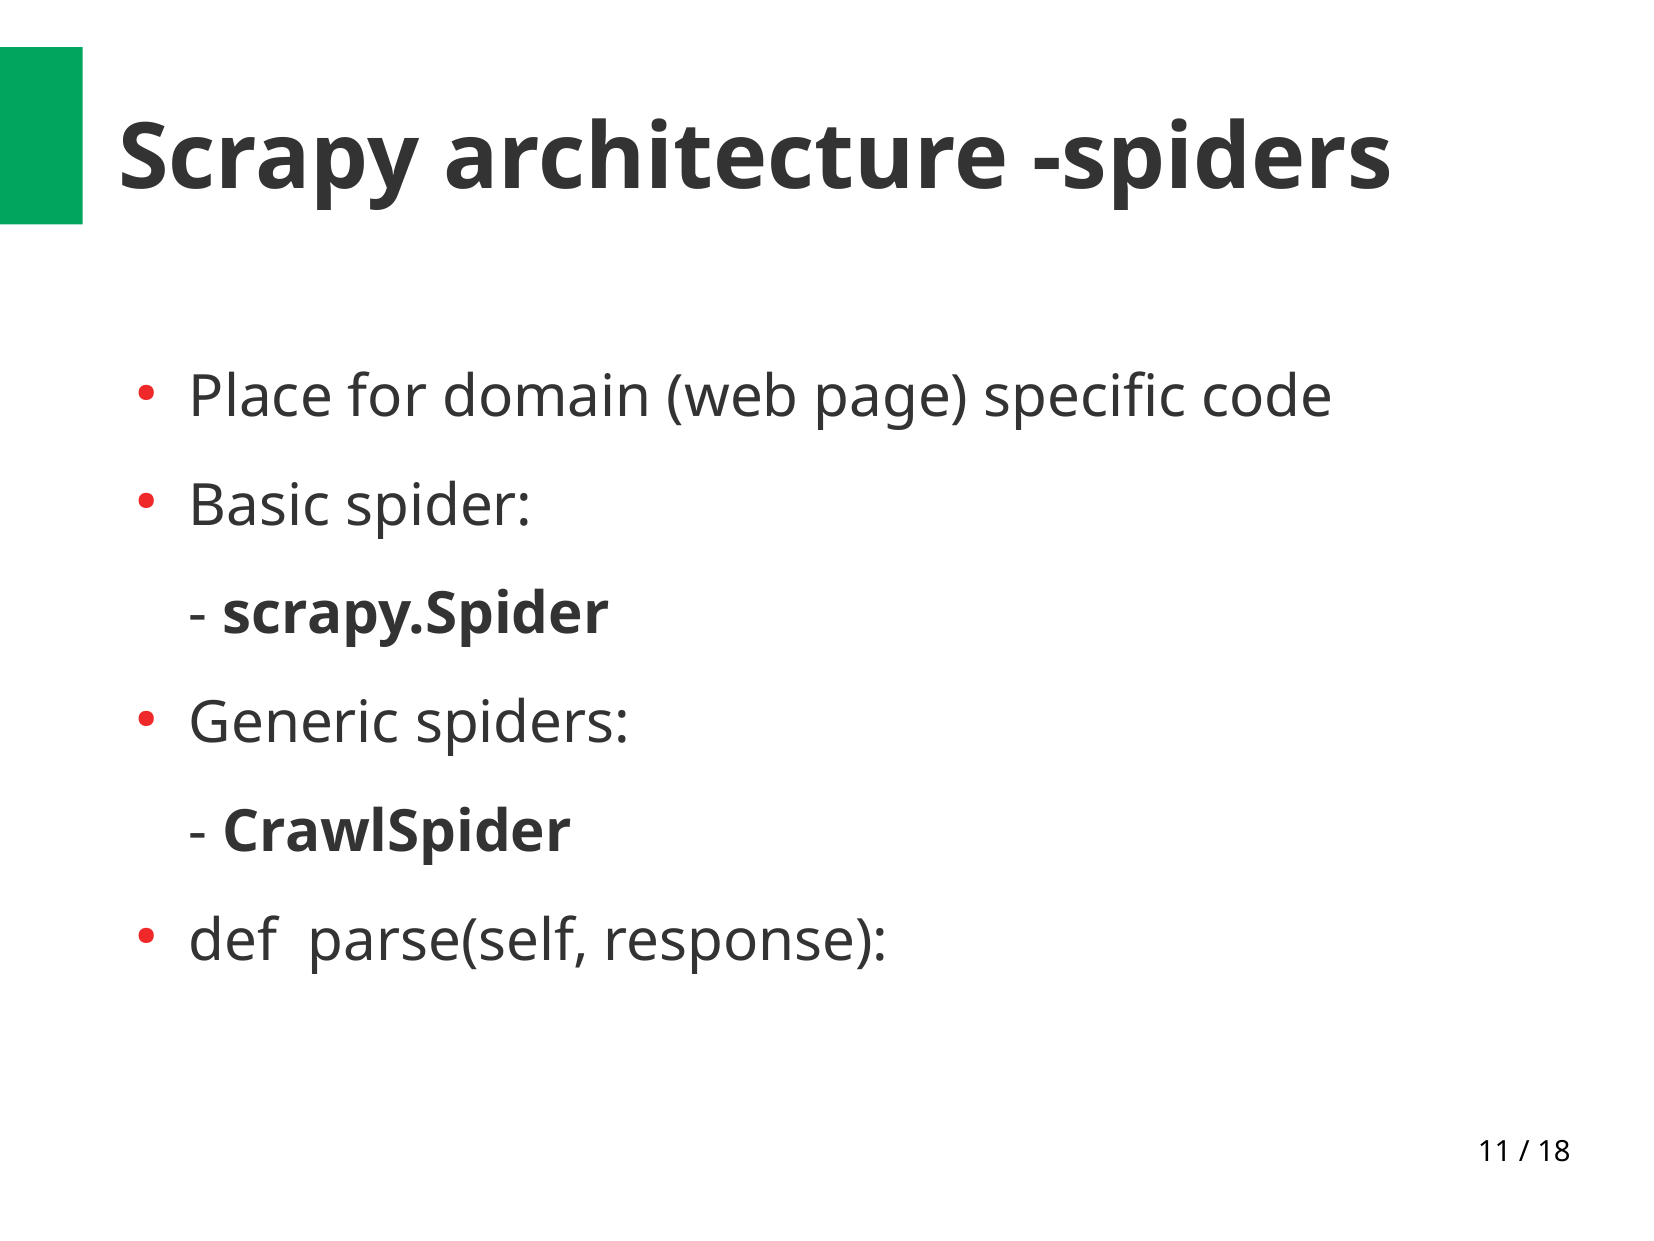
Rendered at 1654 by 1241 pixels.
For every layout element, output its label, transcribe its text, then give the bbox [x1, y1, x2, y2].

title Scrapy architecture -spiders [118, 45, 1571, 260]
list Place for domain (web page) specific code Basic spider: - scrapy.Spider Generic spiders: - CrawlSpider def parse(self, response): [118, 354, 1536, 1074]
